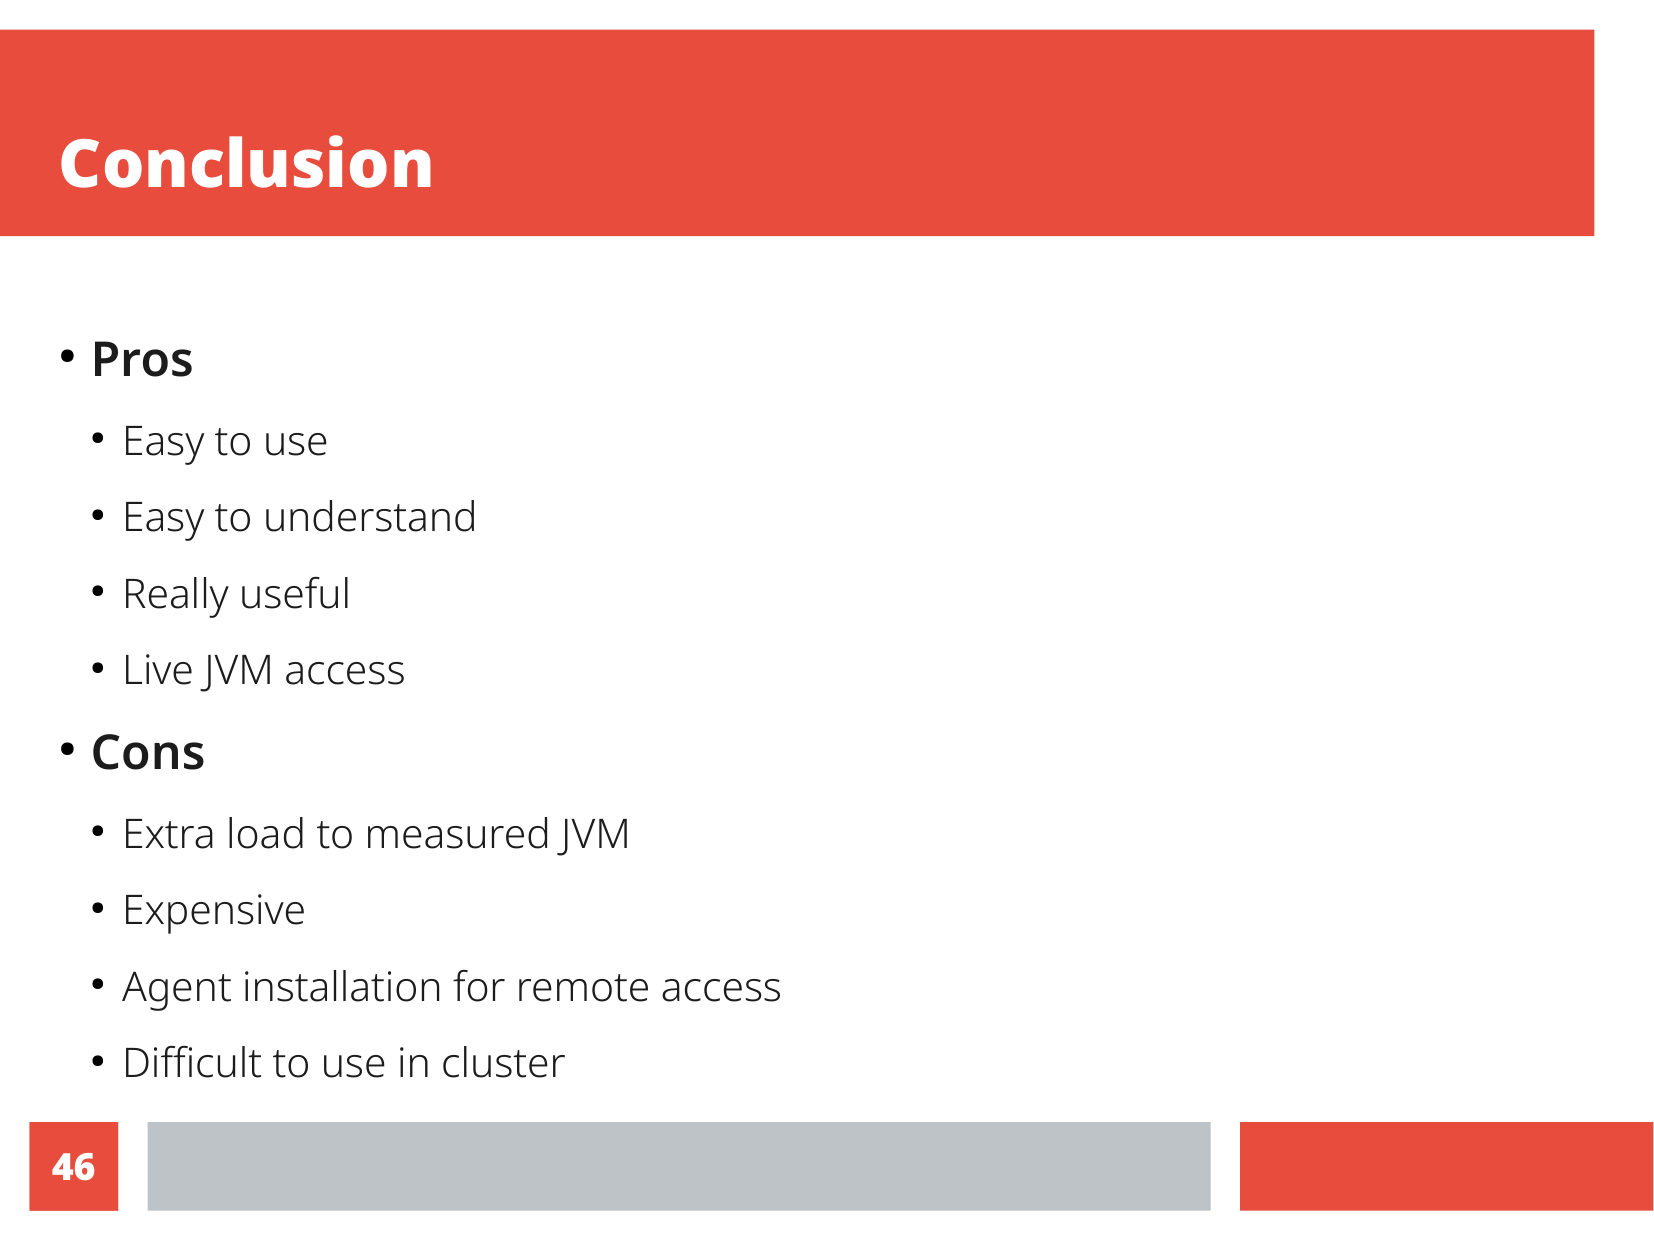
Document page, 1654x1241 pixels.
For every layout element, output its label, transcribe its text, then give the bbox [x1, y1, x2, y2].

list Pros Easy to use Easy to understand Really useful Live JVM access Cons Extra load to measured JVM Expensive Agent installation for remote access Difficult to use in cluster [59, 324, 1565, 1093]
title Conclusion [59, 59, 1595, 207]
